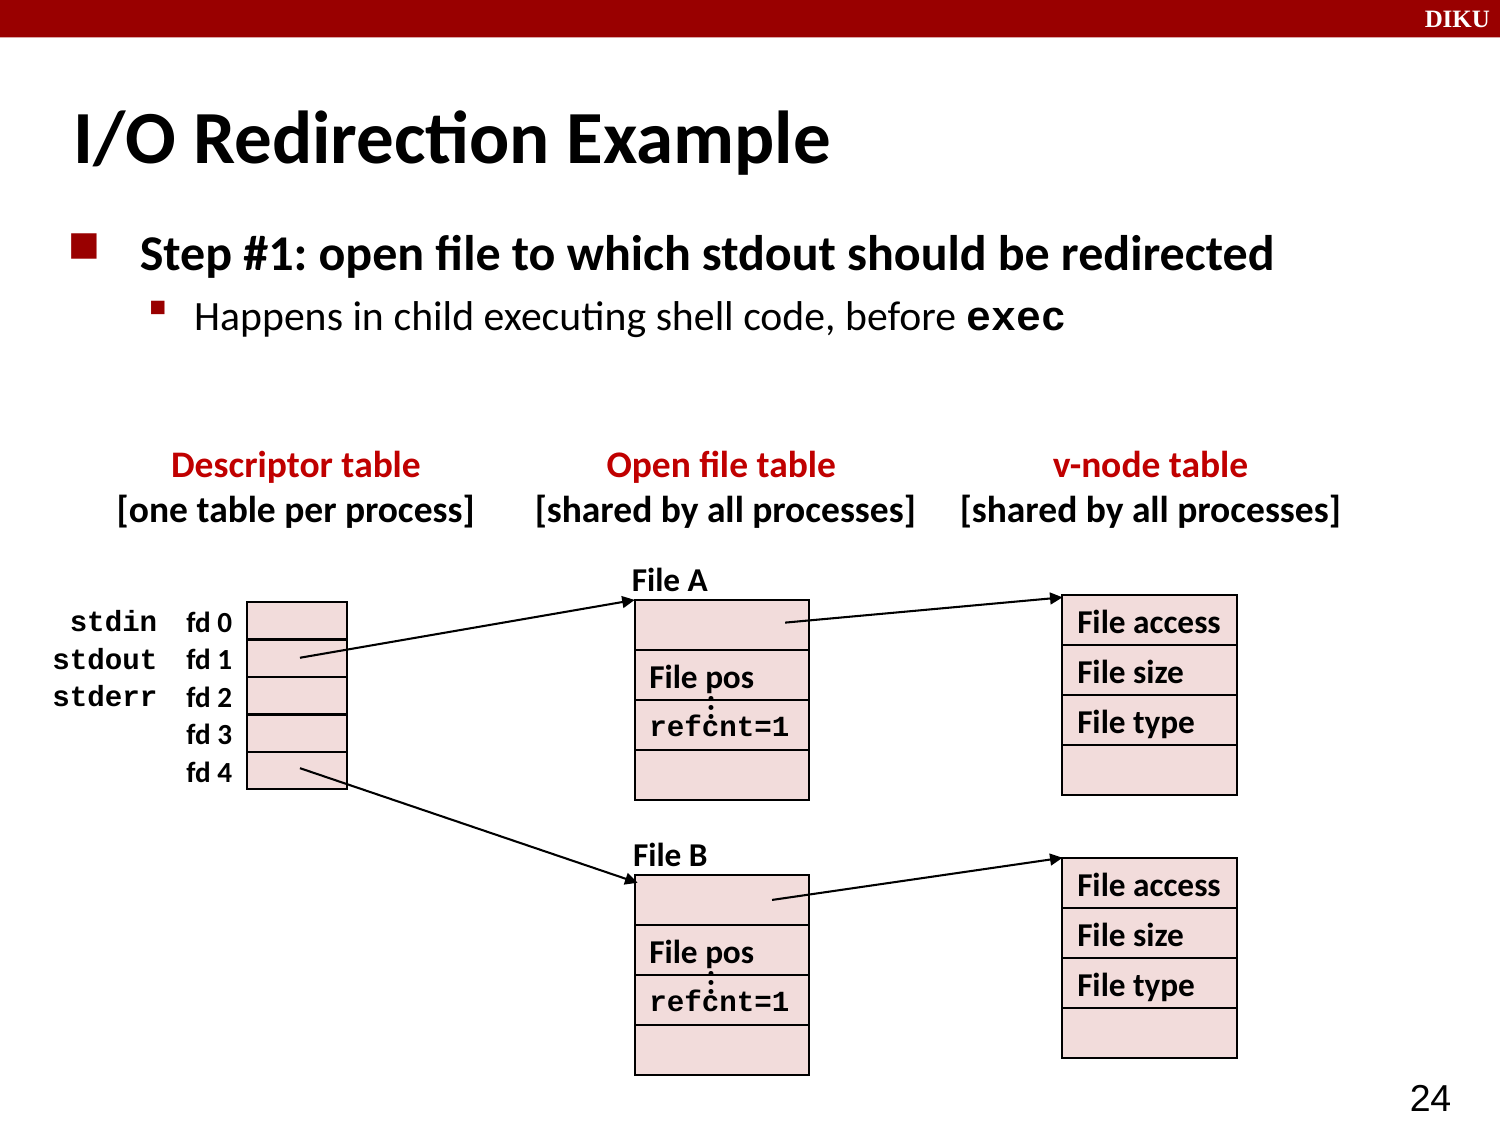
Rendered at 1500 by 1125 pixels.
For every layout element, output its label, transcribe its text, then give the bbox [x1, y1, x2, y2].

text_box File pos [634, 650, 810, 699]
text_box [634, 874, 810, 925]
text_box ... [1062, 746, 1238, 796]
text_box fd 4 [147, 752, 247, 790]
text_box File A [617, 550, 723, 605]
text_box File access [1062, 857, 1238, 907]
text_box File pos [634, 925, 810, 974]
text_box ... [634, 1024, 810, 1075]
text_box Step #1: open file to which stdout should be redirected Happens in child executing shell code, before exec [57, 212, 1460, 375]
text_box Descriptor table [one table per process] [101, 432, 491, 538]
text_box File B [618, 825, 723, 880]
text_box stdin [54, 595, 173, 646]
text_box ... [1062, 1008, 1238, 1058]
text_box I/O Redirection Example [58, 71, 1304, 197]
text_box Open file table [shared by all processes] [519, 432, 932, 538]
text_box fd 2 [173, 677, 247, 714]
text_box fd 1 [173, 639, 247, 677]
text_box [634, 599, 810, 650]
text_box [247, 602, 347, 790]
text_box File type [1062, 695, 1238, 746]
text_box fd 0 [173, 602, 247, 639]
text_box File type [1062, 957, 1238, 1008]
text_box refcnt=1 [634, 974, 810, 1024]
text_box File size [1062, 907, 1238, 957]
text_box ... [634, 749, 810, 800]
text_box refcnt=1 [634, 699, 810, 749]
text_box fd 3 [147, 714, 247, 752]
text_box stdout [37, 632, 173, 683]
text_box File access [1062, 595, 1238, 645]
text_box stderr [37, 683, 173, 721]
text_box v-node table [shared by all processes] [945, 432, 1357, 538]
text_box File size [1062, 645, 1238, 695]
